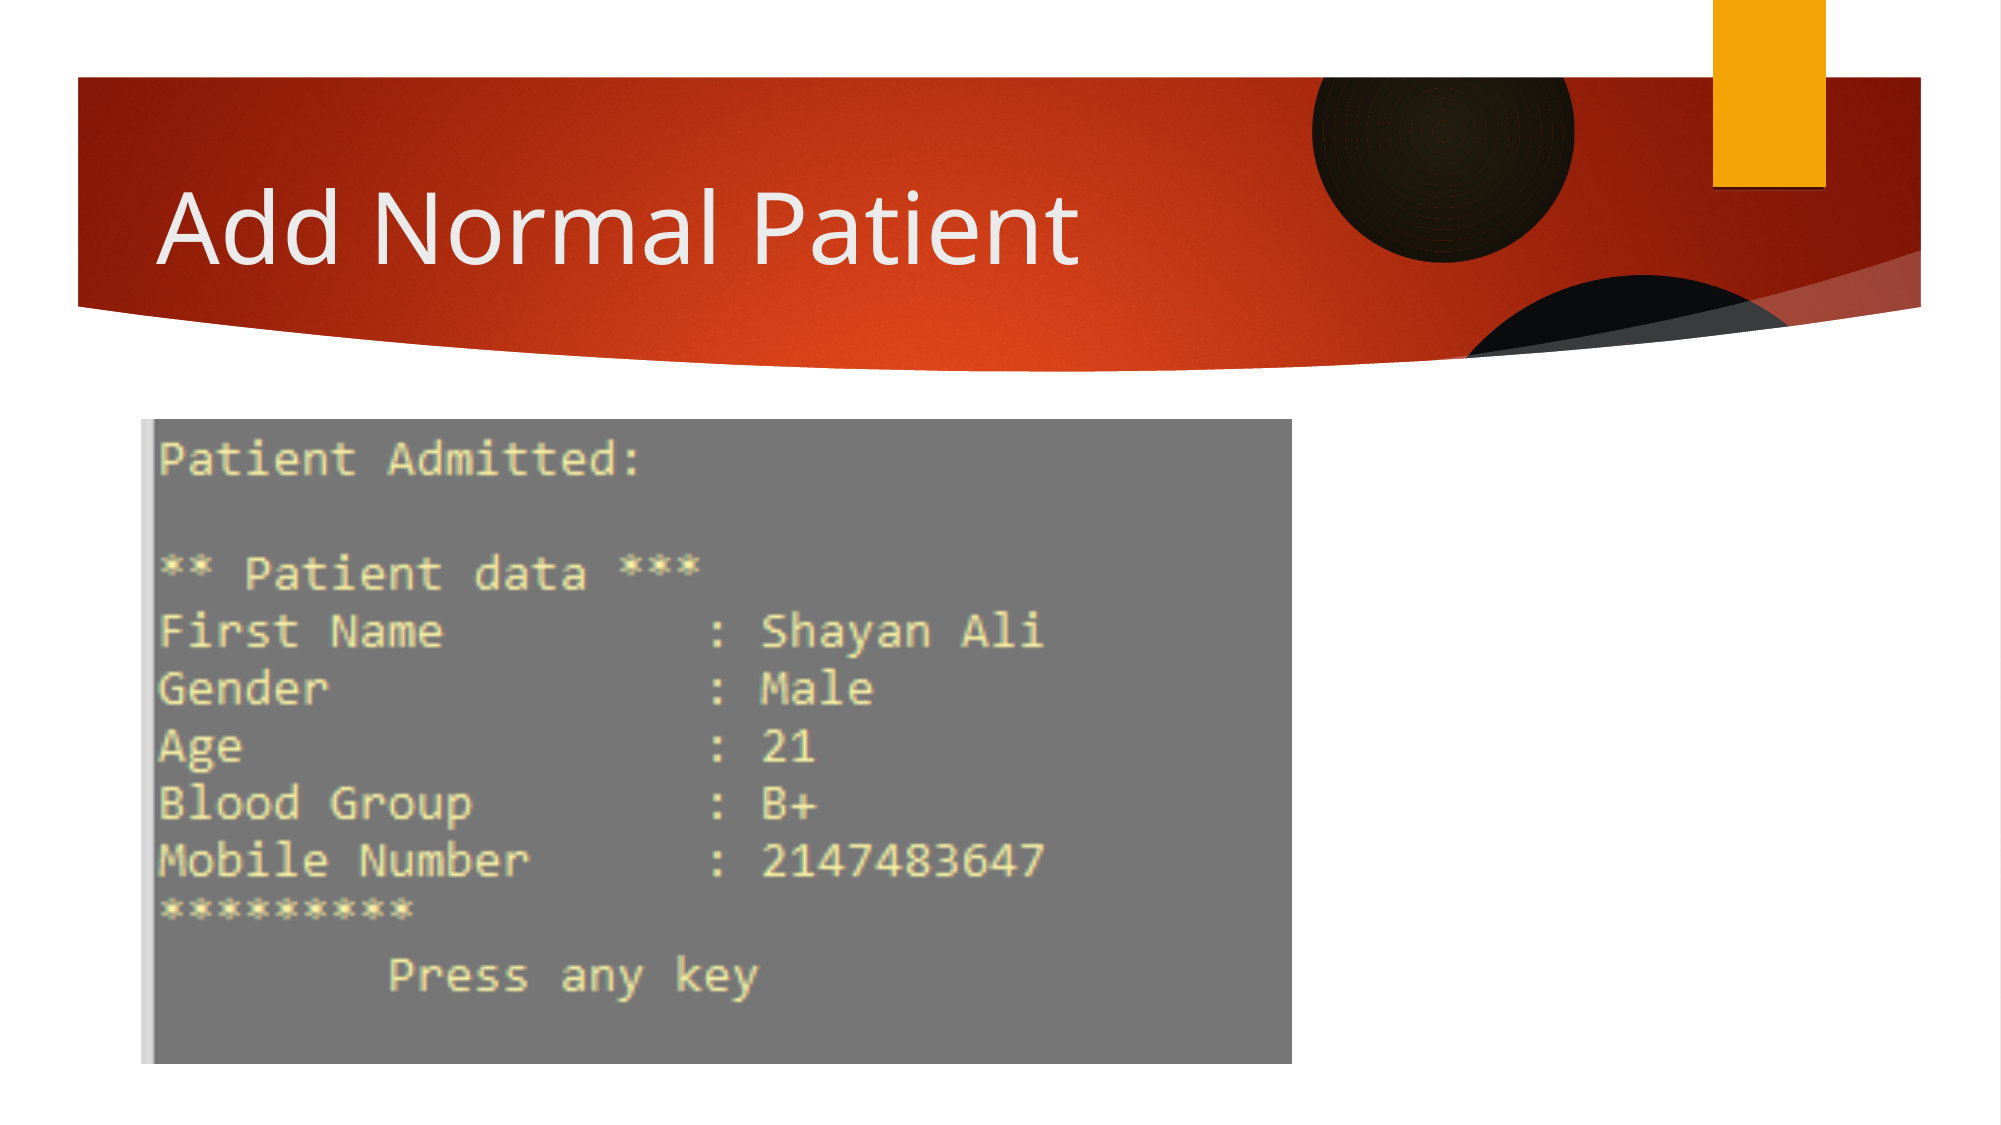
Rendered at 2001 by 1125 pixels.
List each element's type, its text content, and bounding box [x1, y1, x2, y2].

title Add Normal Patient [141, 157, 1579, 278]
picture [141, 419, 1292, 1064]
